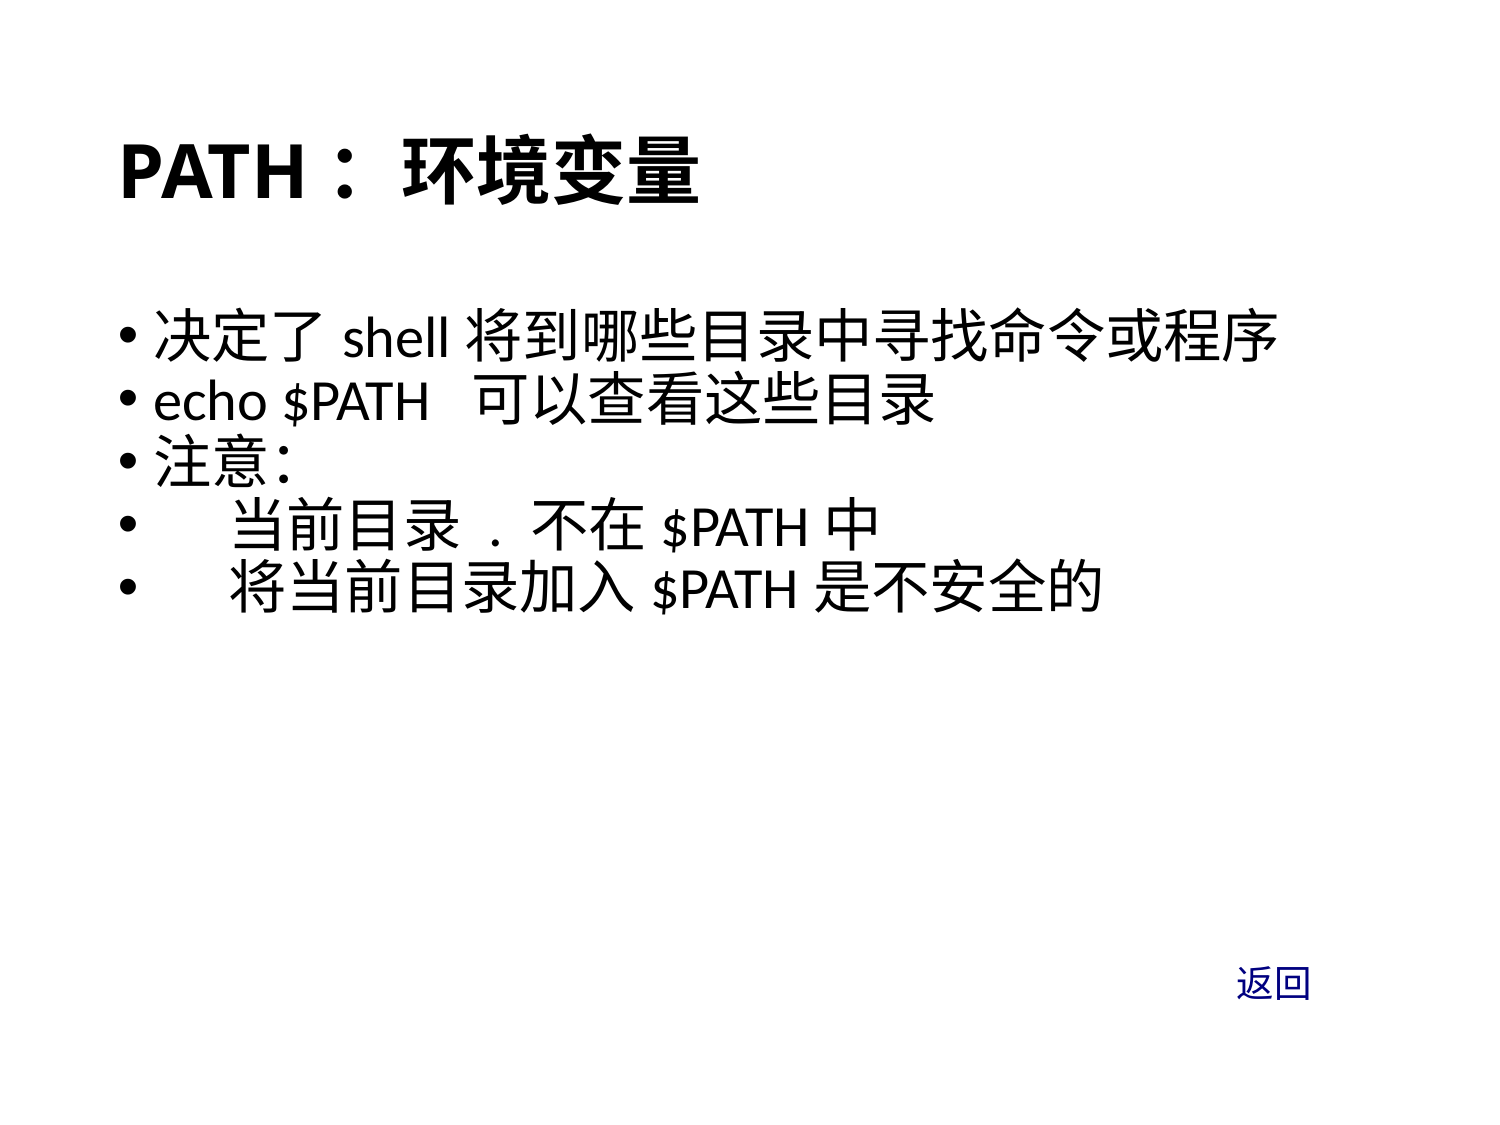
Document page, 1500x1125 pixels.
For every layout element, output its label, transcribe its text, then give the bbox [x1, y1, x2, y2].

text_box 返回 [1222, 952, 1375, 1038]
text_box 决定了shell将到哪些目录中寻找命令或程序 echo $PATH 可以查看这些目录 注意： 当前目录 . 不在$PATH中 将当前目录加入$PATH是不安全的 [103, 299, 1397, 1013]
text_box PATH：环境变量 [103, 59, 1397, 277]
